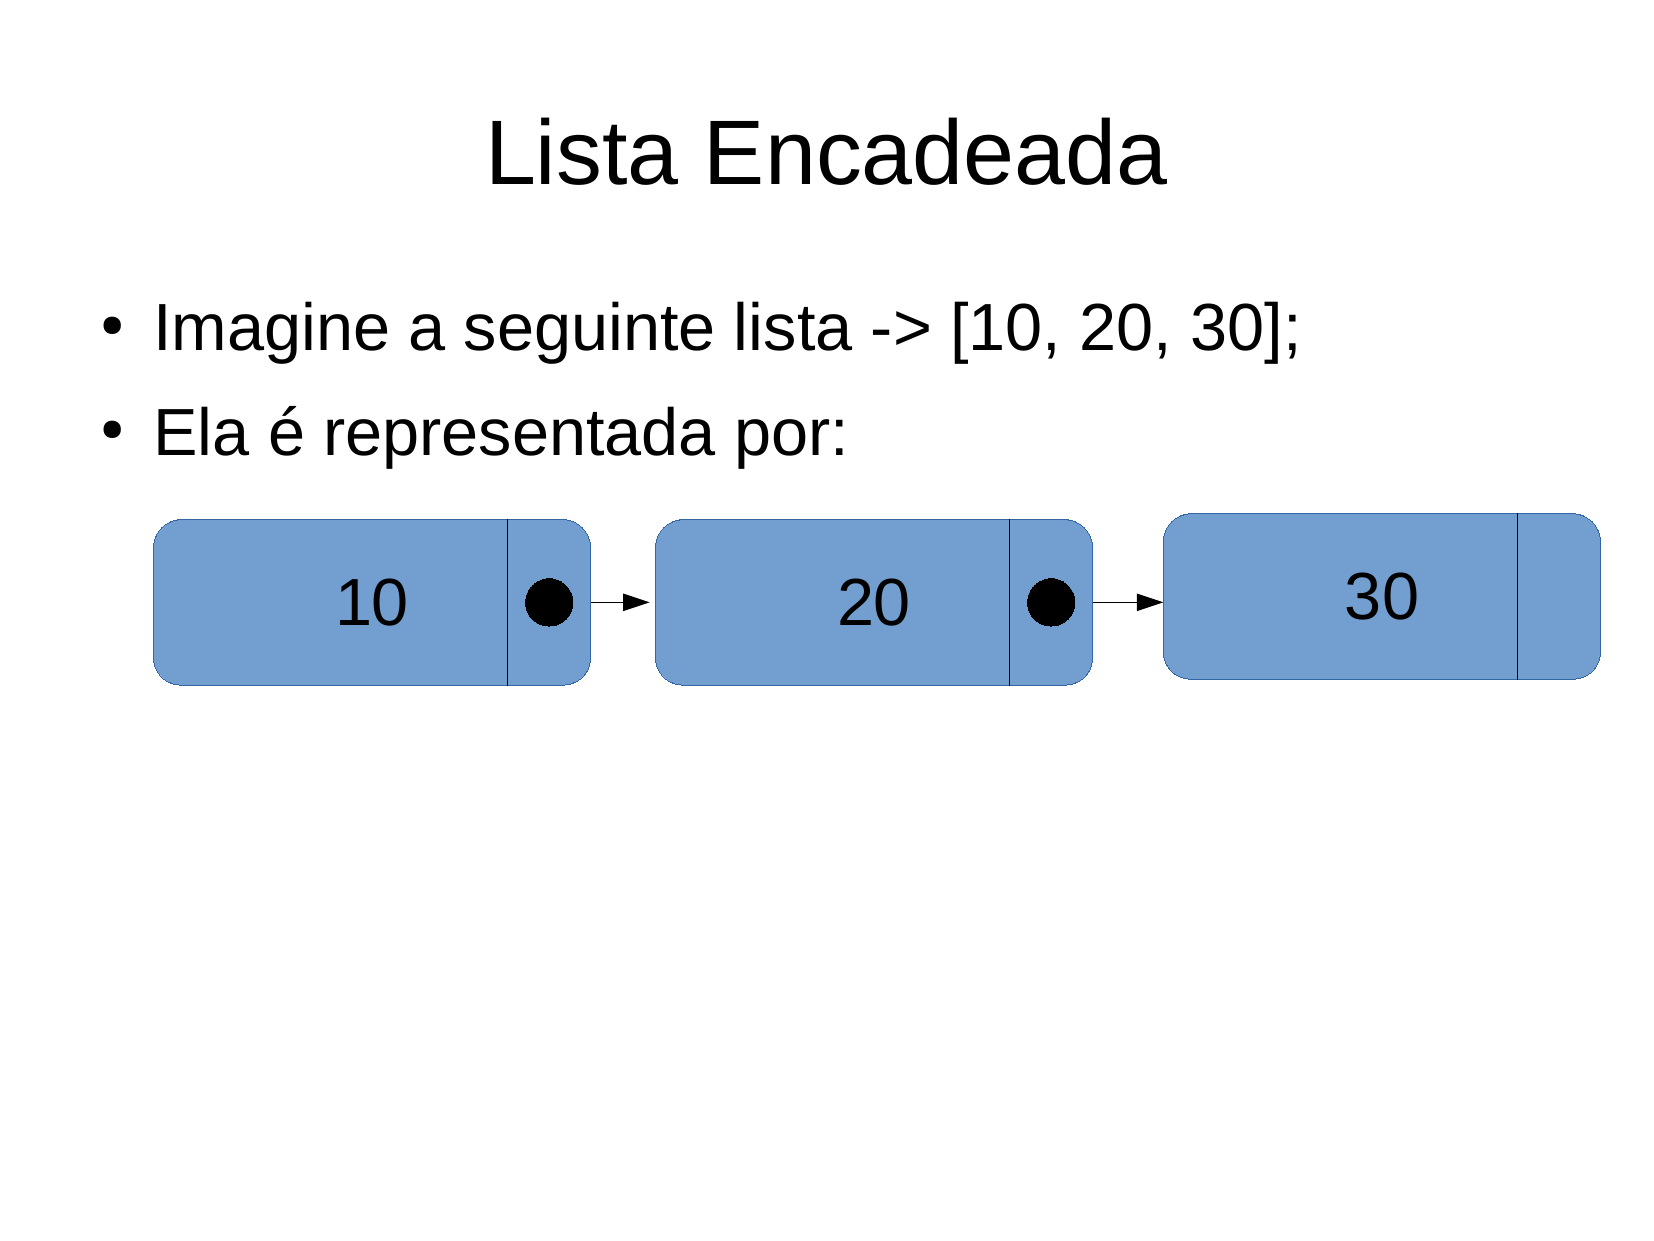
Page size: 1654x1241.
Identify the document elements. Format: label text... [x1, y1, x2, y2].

title Lista Encadeada [82, 49, 1571, 257]
text_box [525, 578, 573, 627]
text_box 10 [153, 519, 507, 686]
list Imagine a seguinte lista -> [10, 20, 30]; Ela é representada por: [82, 290, 1571, 1010]
text_box 20 [1010, 519, 1093, 686]
text_box [1027, 578, 1075, 627]
text_box 20 [655, 519, 1009, 686]
text_box 10 [508, 519, 591, 686]
text_box 30 [1163, 513, 1517, 680]
text_box 30 [1518, 513, 1601, 680]
